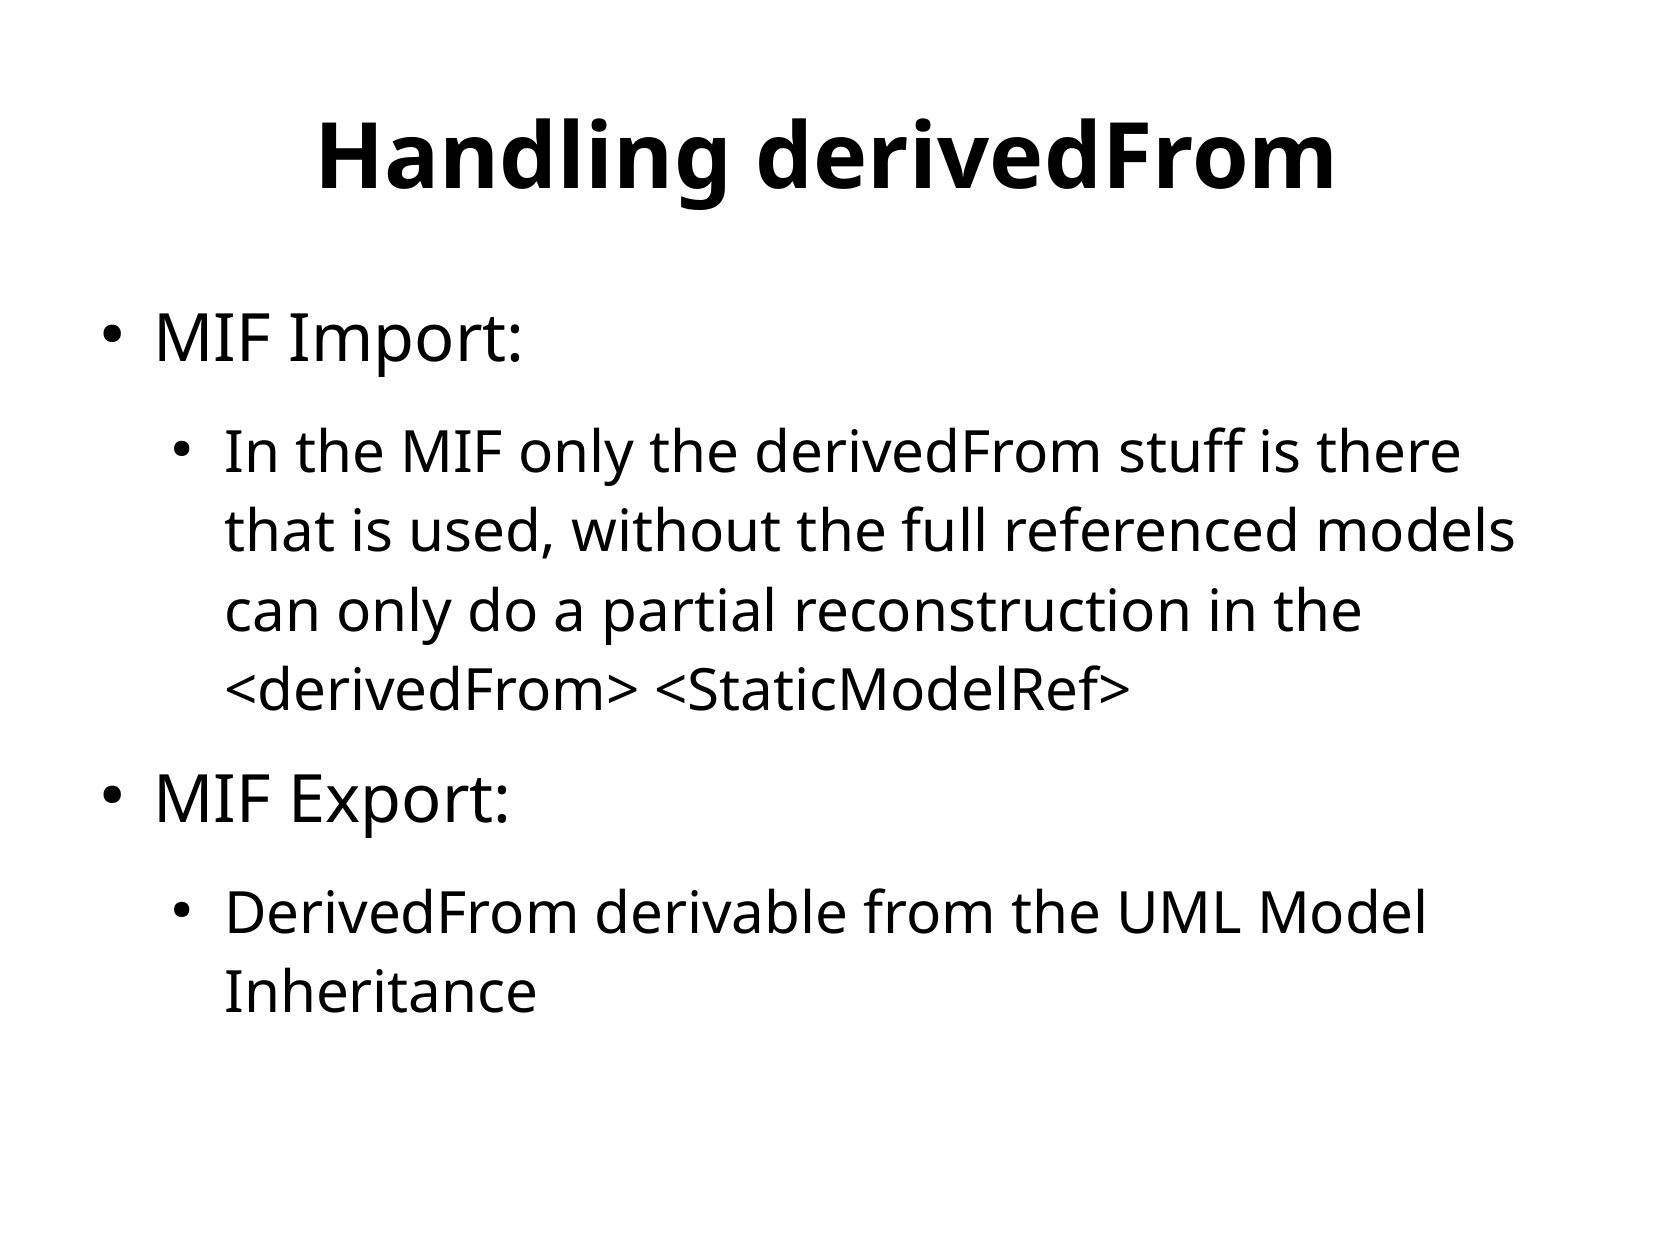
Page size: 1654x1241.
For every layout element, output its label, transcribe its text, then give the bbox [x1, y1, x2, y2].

title Handling derivedFrom [82, 49, 1571, 257]
list MIF Import: In the MIF only the derivedFrom stuff is there that is used, without the full referenced models can only do a partial reconstruction in the <derivedFrom> <StaticModelRef> MIF Export: DerivedFrom derivable from the UML Model Inheritance [82, 290, 1571, 1010]
